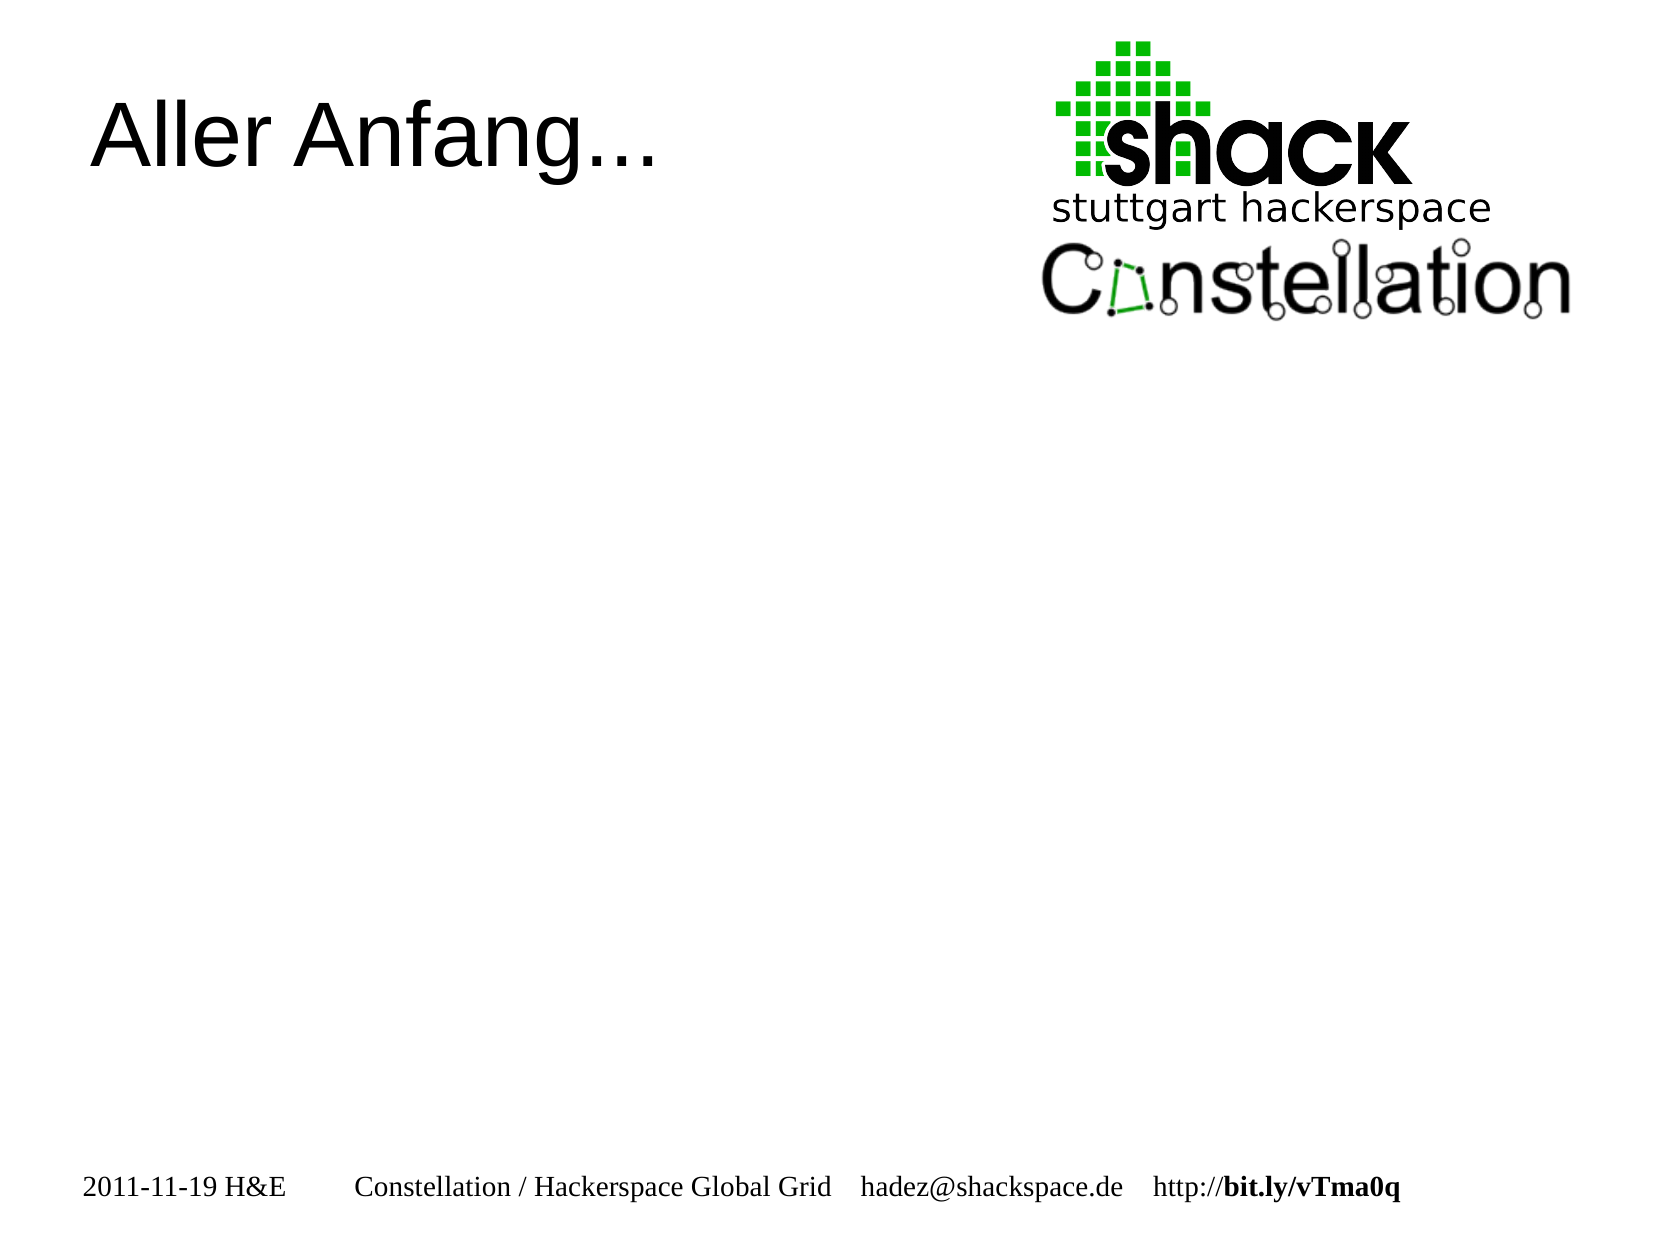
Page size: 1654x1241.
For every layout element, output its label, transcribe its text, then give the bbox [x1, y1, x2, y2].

picture [1028, 34, 1586, 325]
title Aller Anfang... [90, 30, 1029, 241]
